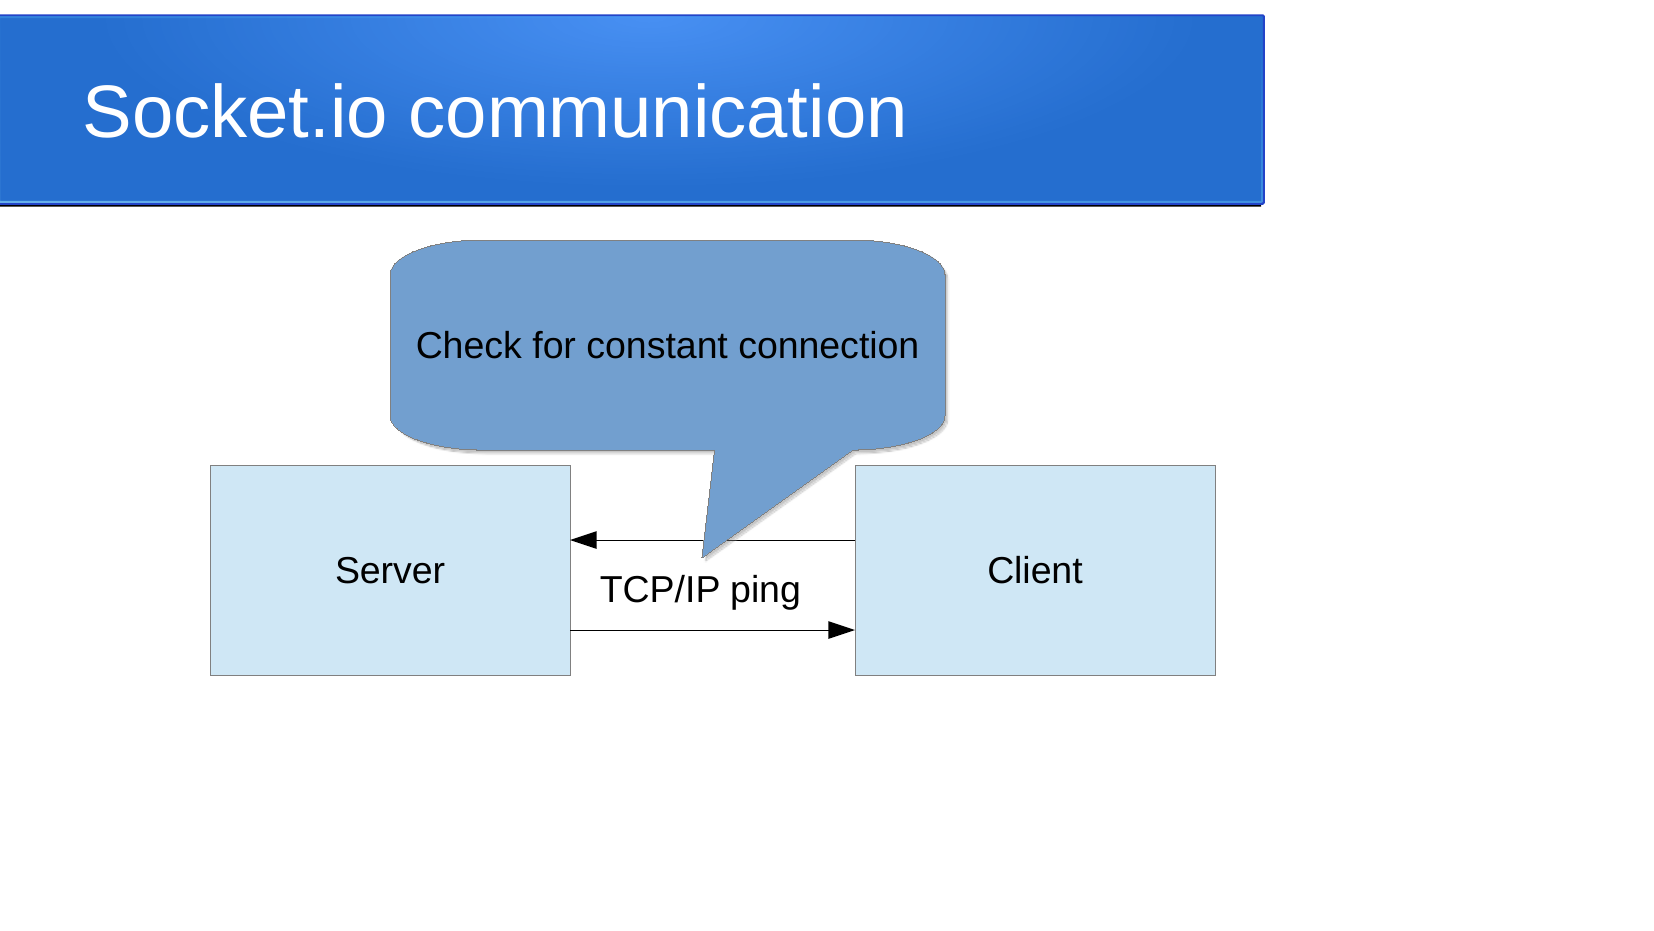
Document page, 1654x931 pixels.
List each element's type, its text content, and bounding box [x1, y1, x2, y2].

text_box TCP/IP ping [585, 561, 916, 661]
text_box Server [210, 465, 571, 676]
text_box Client [855, 465, 1216, 676]
text_box Check for constant connection [390, 240, 946, 558]
title Socket.io communication [82, 35, 1235, 189]
